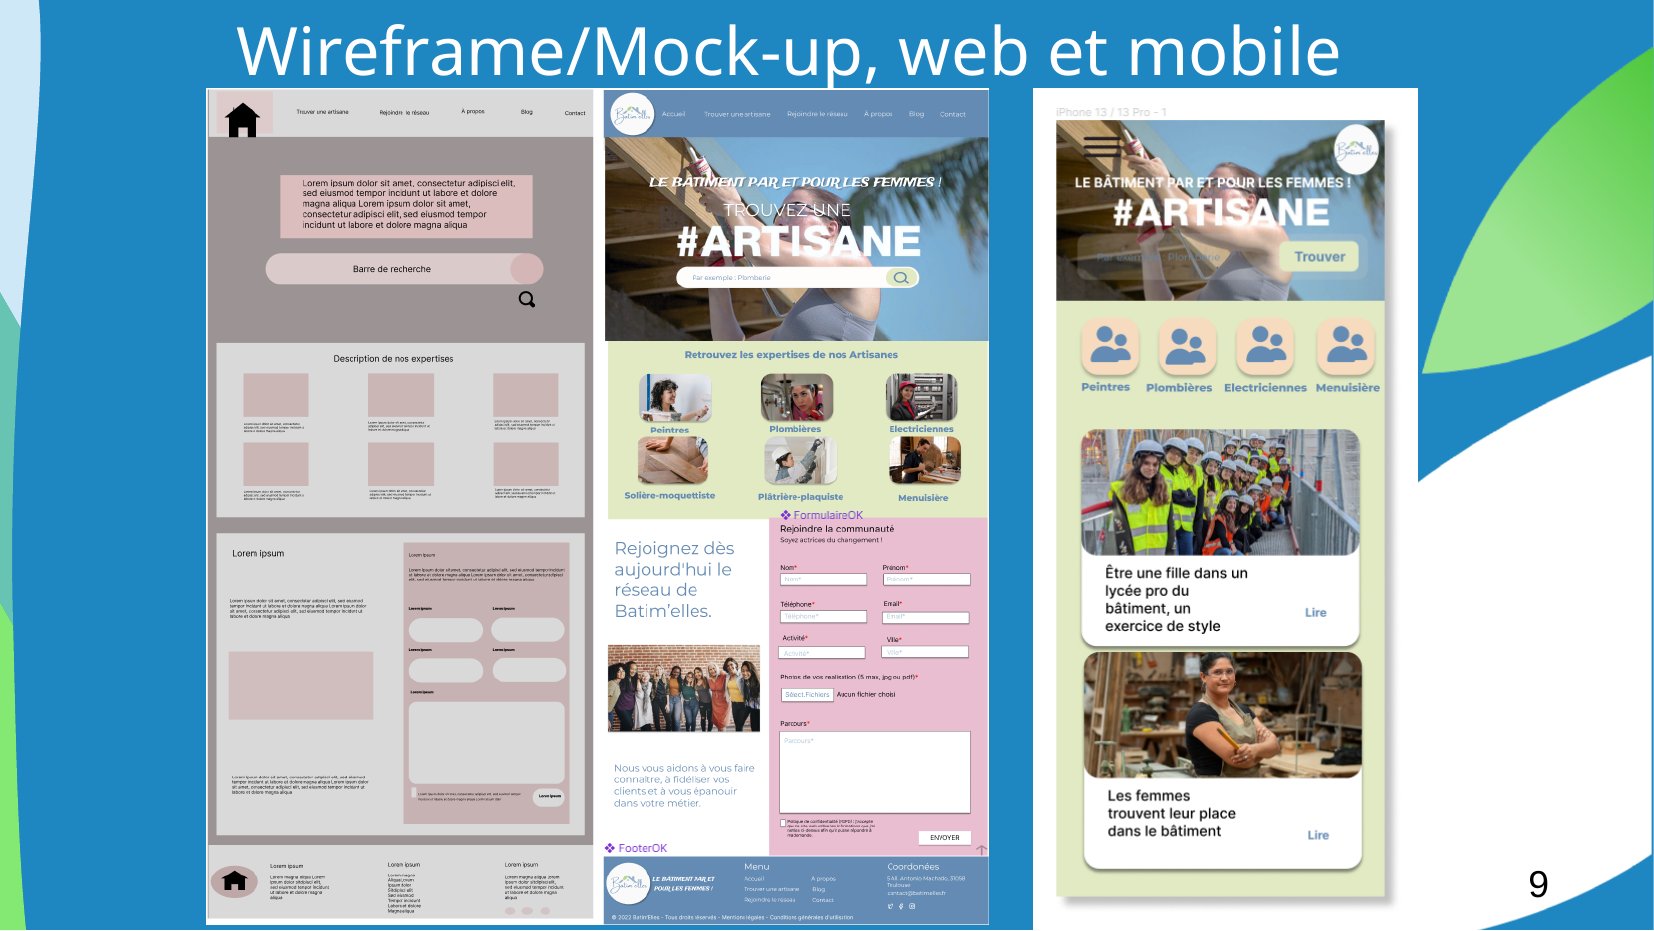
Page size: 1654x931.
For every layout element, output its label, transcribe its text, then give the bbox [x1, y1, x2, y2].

text_box Wireframe/Mock-up, web et mobile [236, 8, 1595, 89]
picture [1033, 47, 1654, 931]
text_box <numéro> [1513, 856, 1654, 918]
picture [206, 88, 989, 925]
